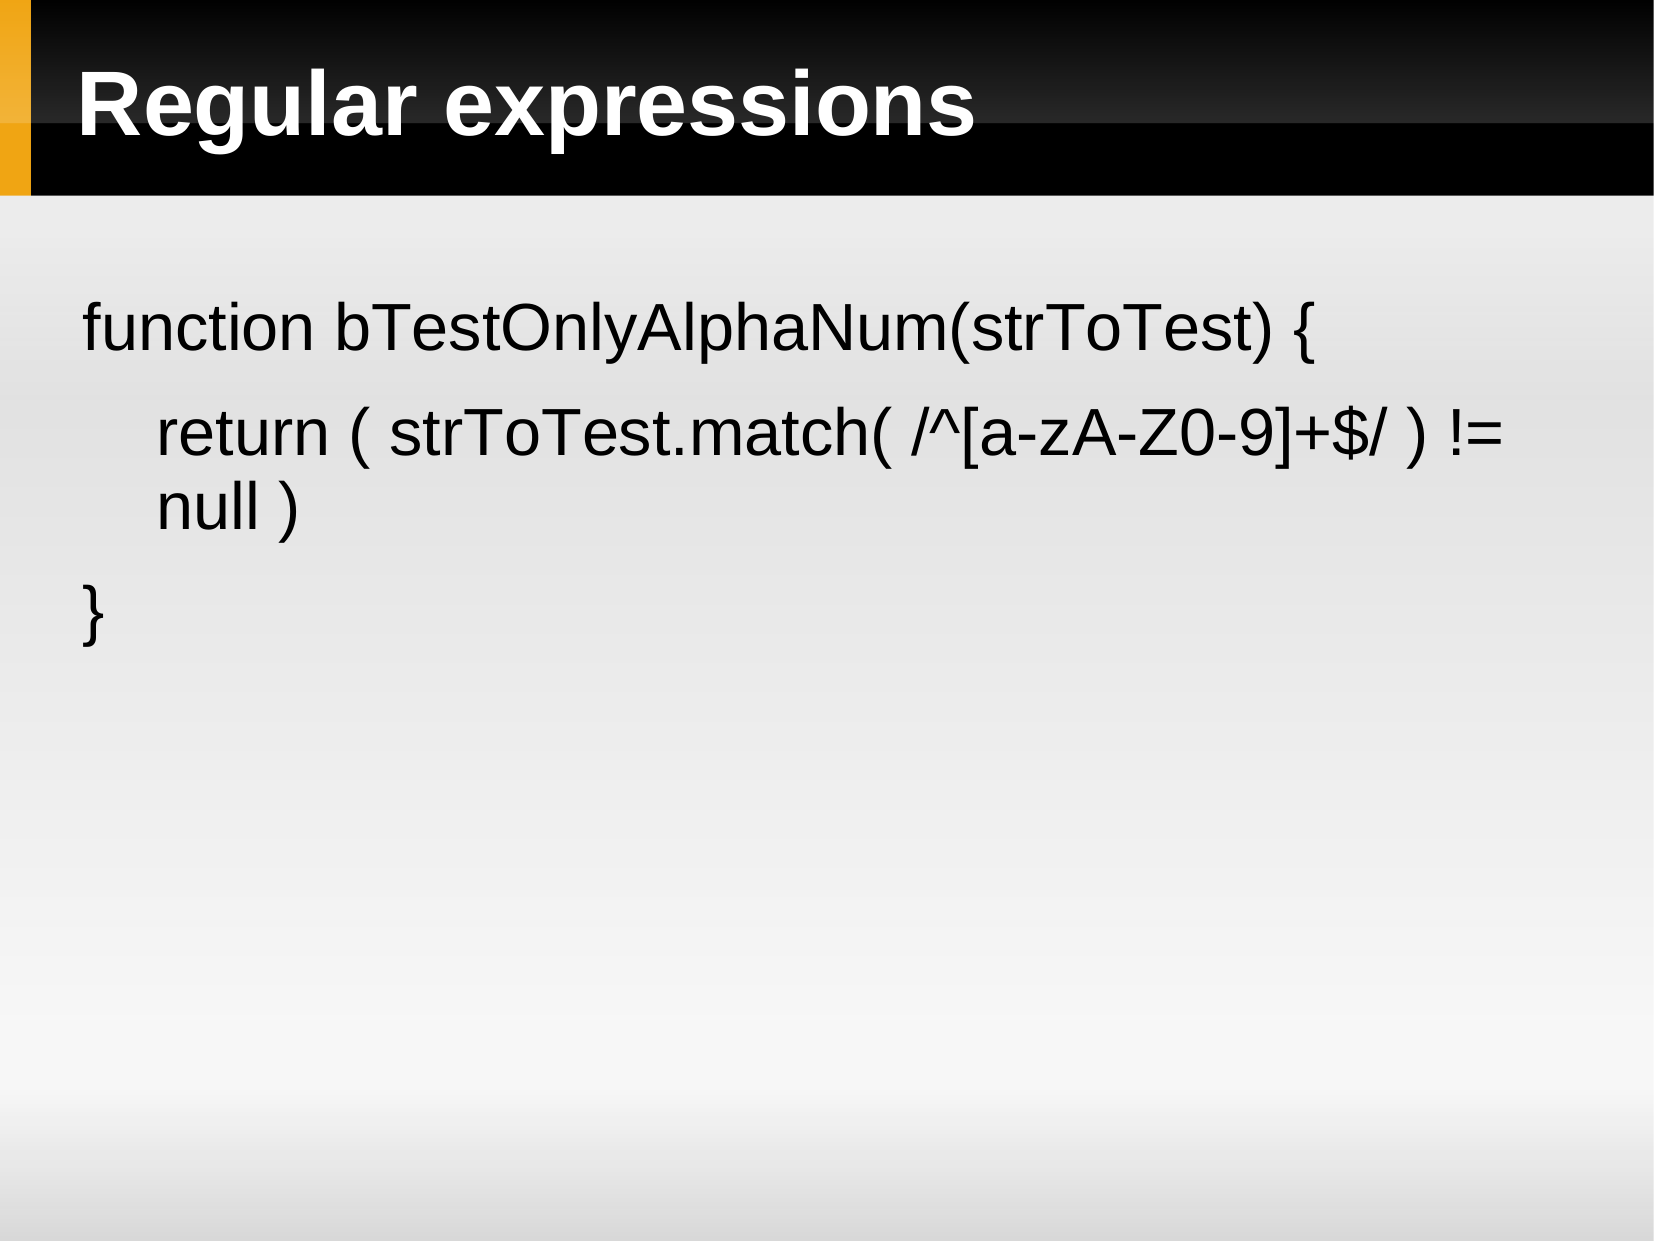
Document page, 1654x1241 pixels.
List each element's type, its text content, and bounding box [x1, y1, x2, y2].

title Regular expressions [76, 0, 1565, 208]
picture [0, 0, 1654, 1241]
list function bTestOnlyAlphaNum(strToTest) { return ( strToTest.match( /^[a-zA-Z0-9]+$/ ) != null ) } [82, 290, 1571, 1109]
